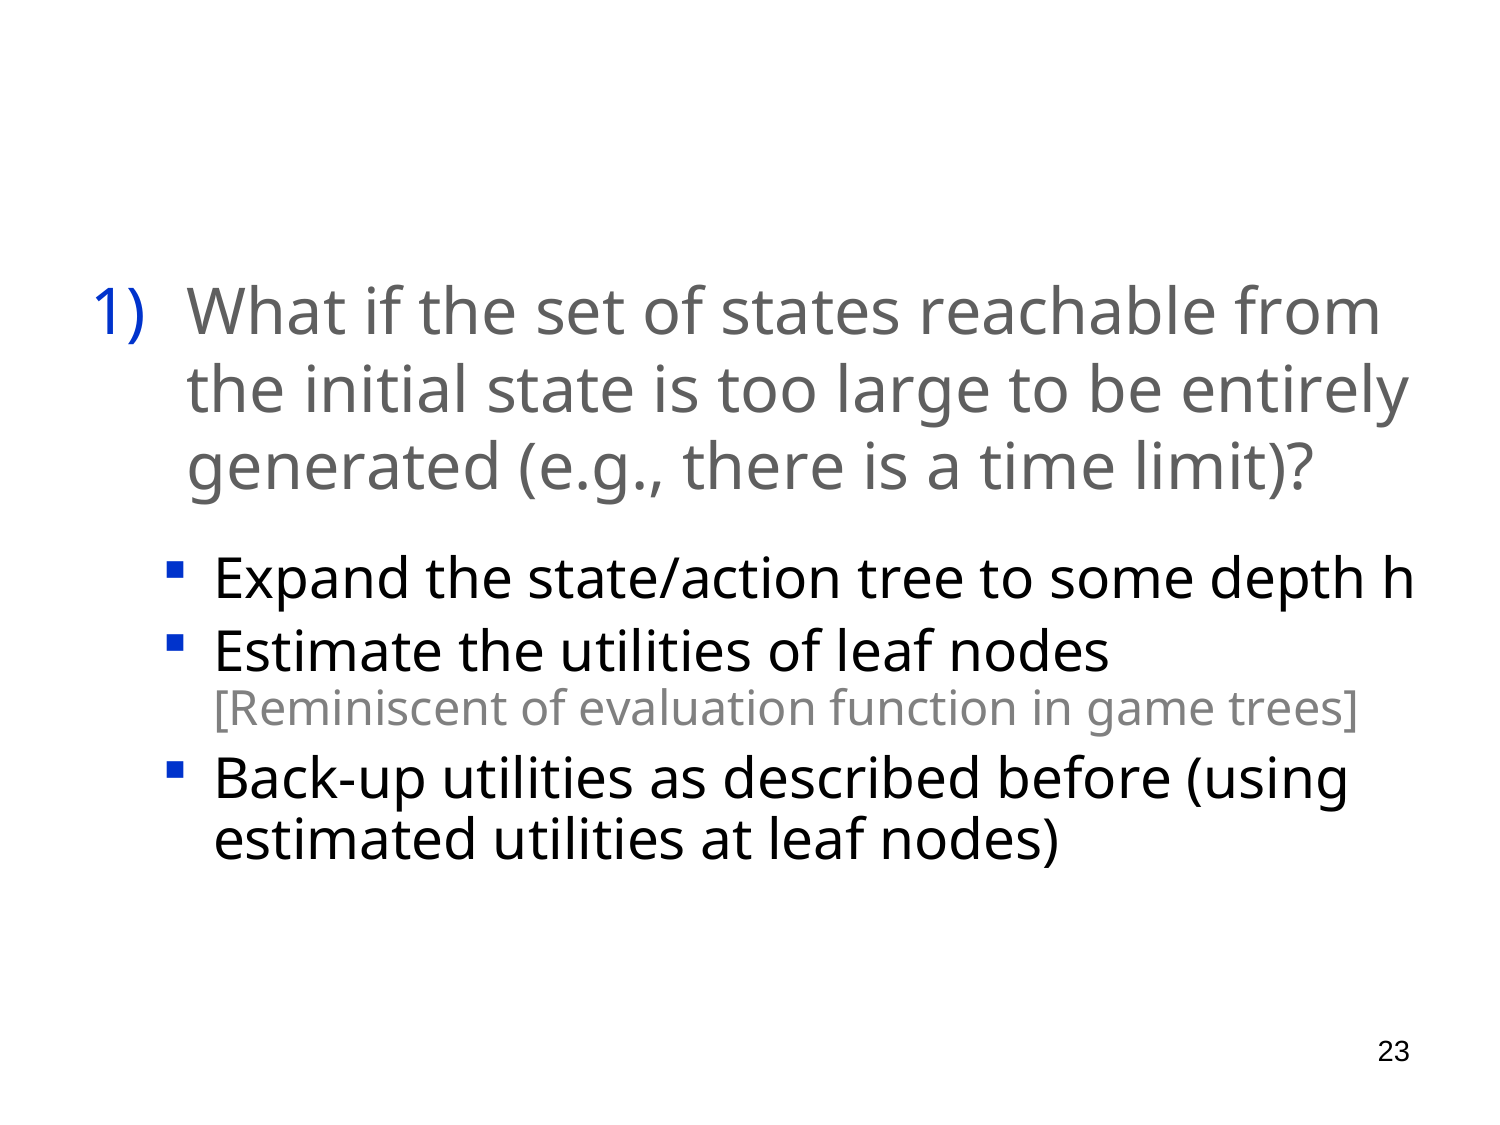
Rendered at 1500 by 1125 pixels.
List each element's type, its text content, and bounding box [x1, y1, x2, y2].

text_box <number> [1074, 1024, 1426, 1103]
list What if the set of states reachable from the initial state is too large to be entirely generated (e.g., there is a time limit)? Expand the state/action tree to some depth h Estimate the utilities of leaf nodes [Reminiscent of evaluation function in game trees] Back-up utilities as described before (using estimated utilities at leaf nodes) [75, 262, 1438, 1000]
